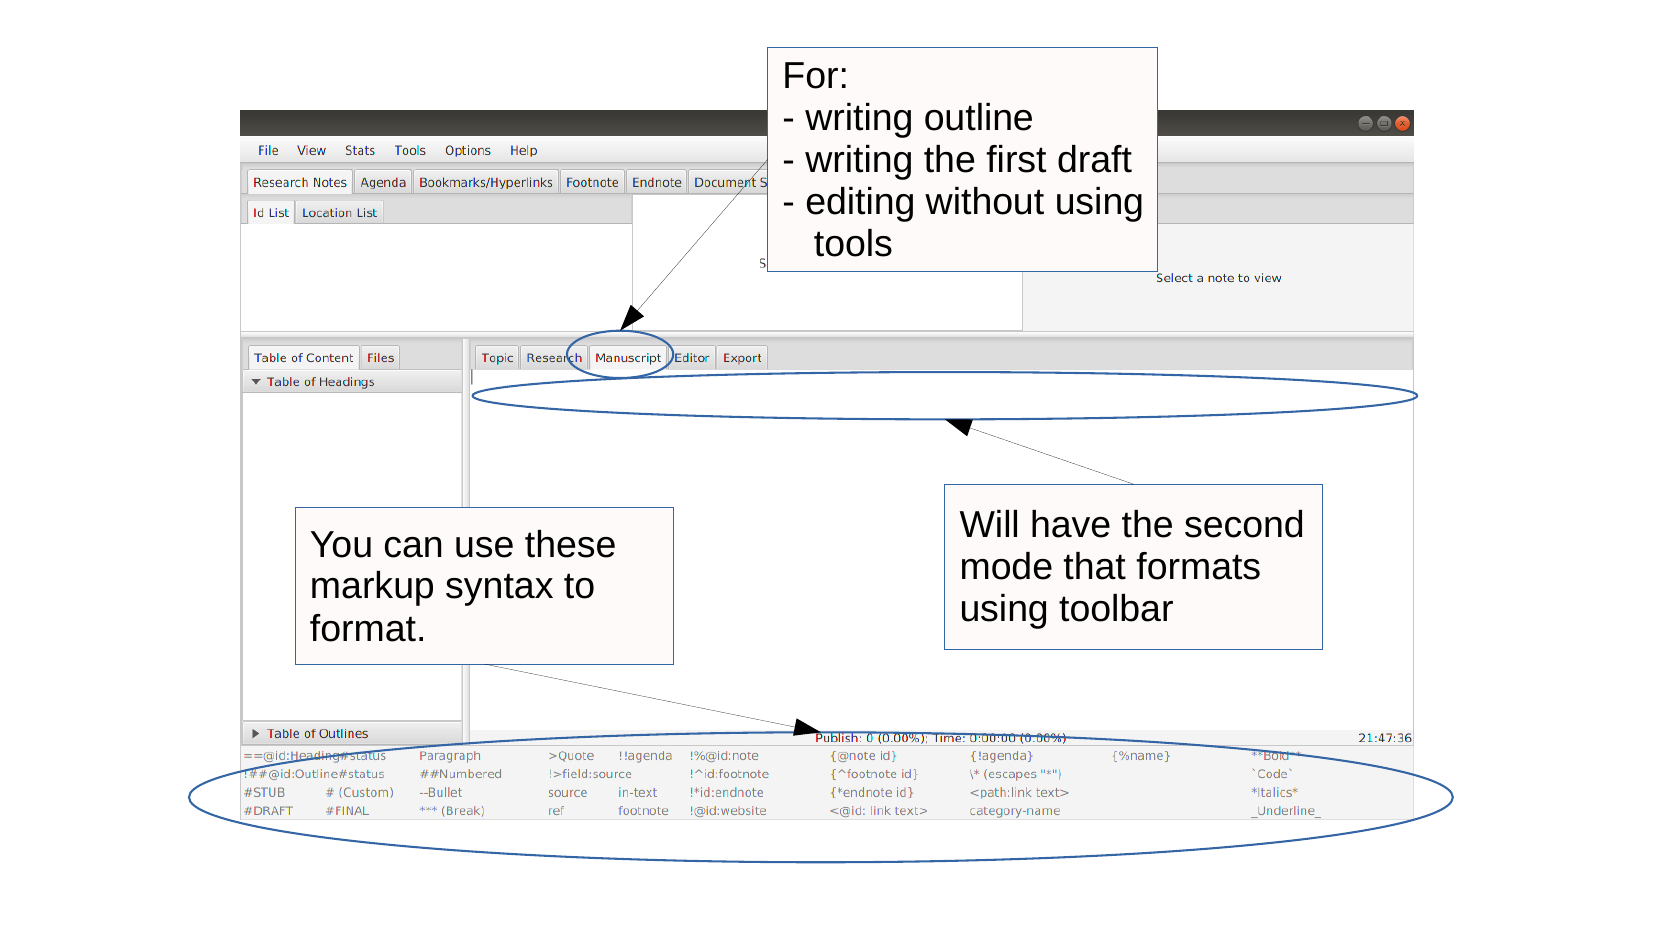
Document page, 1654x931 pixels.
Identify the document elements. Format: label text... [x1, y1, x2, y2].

picture [475, 374, 1414, 418]
picture [240, 734, 1414, 820]
picture [569, 332, 672, 376]
text_box You can use these markup syntax to format. [295, 507, 674, 665]
text_box For: - writing outline - writing the first draft - editing without using tools [767, 47, 1158, 272]
picture [240, 110, 1414, 773]
picture [625, 110, 1414, 391]
text_box Will have the second mode that formats using toolbar [944, 484, 1323, 650]
